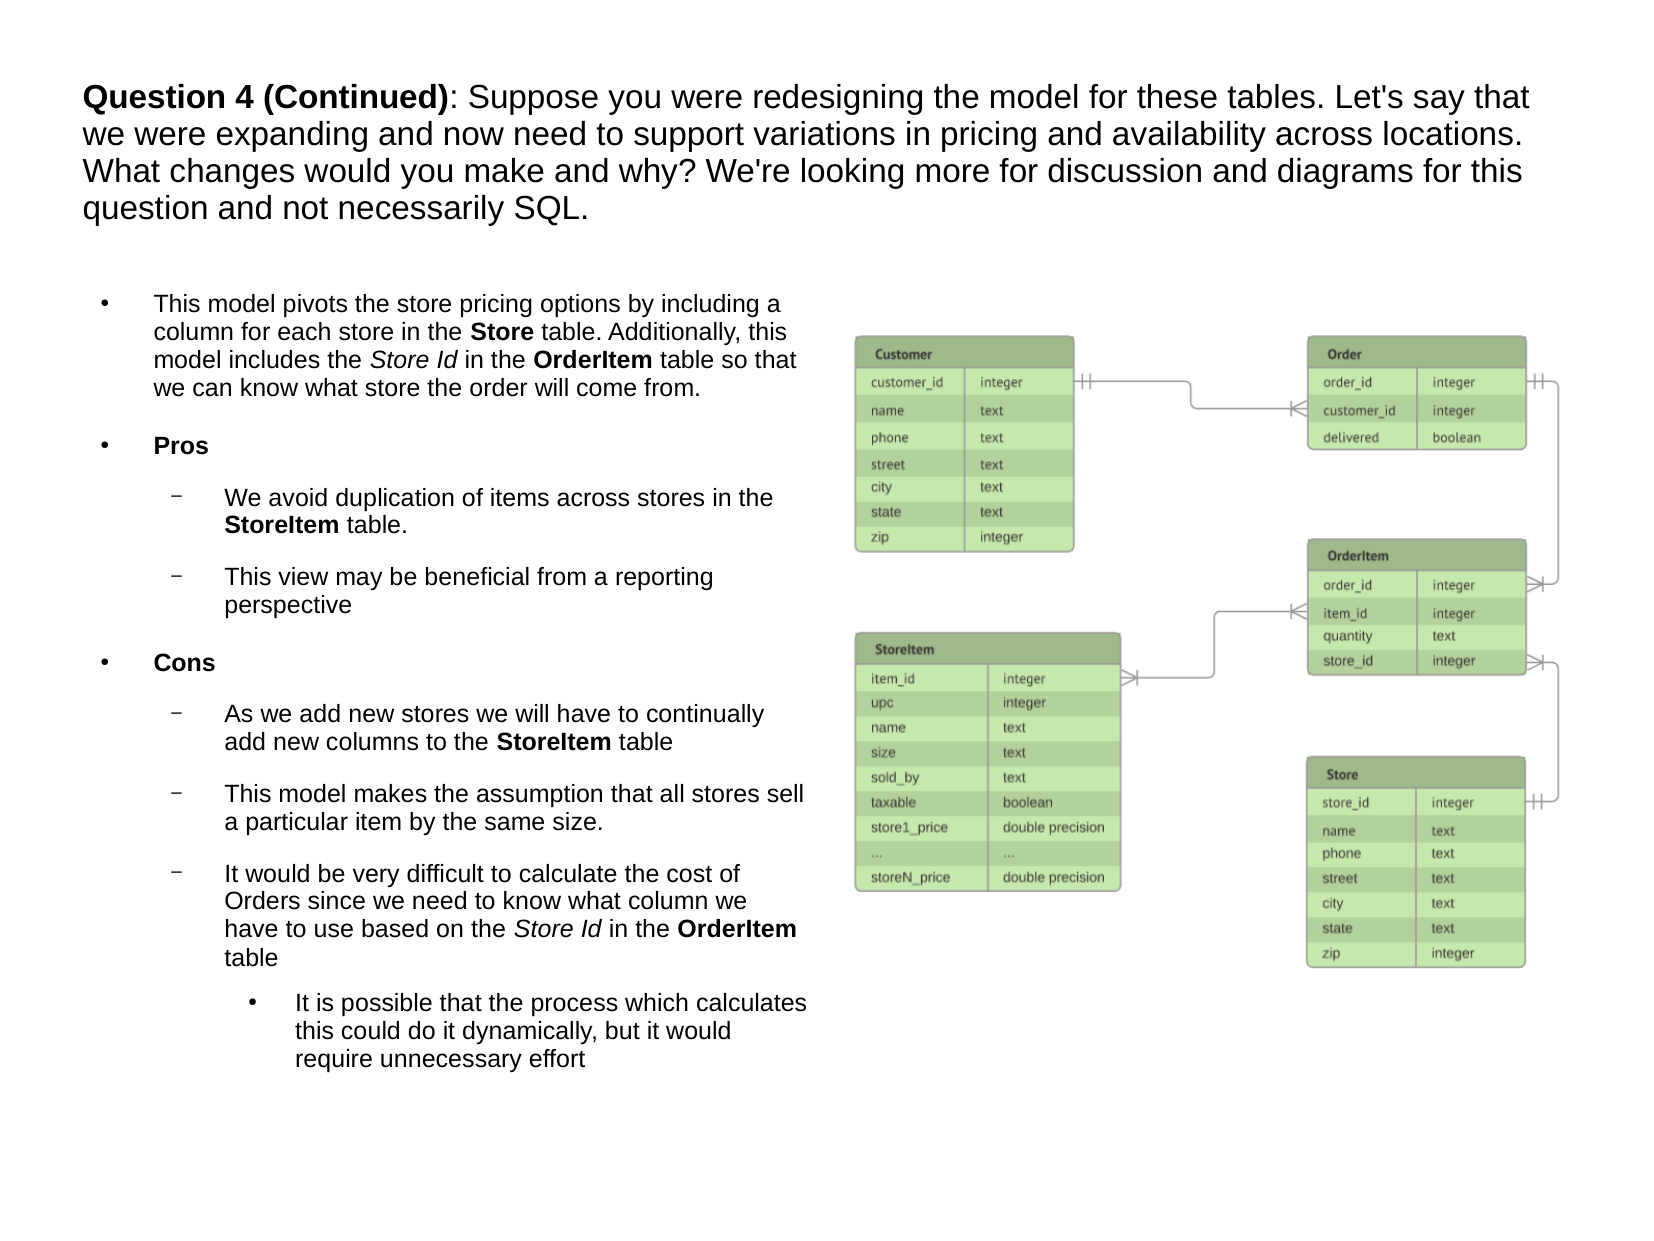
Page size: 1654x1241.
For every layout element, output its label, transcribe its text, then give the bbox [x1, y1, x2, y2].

title Question 4 (Continued): Suppose you were redesigning the model for these tables. Let's say that we were expanding and now need to support variations in pricing and availability across locations. What changes would you make and why? We're looking more for discussion and diagrams for this question and not necessarily SQL. [82, 49, 1571, 257]
picture [845, 327, 1572, 972]
list This model pivots the store pricing options by including a column for each store in the Store table. Additionally, this model includes the Store Id in the OrderItem table so that we can know what store the order will come from. Pros We avoid duplication of items across stores in the StoreItem table. This view may be beneficial from a reporting perspective Cons As we add new stores we will have to continually add new columns to the StoreItem table This model makes the assumption that all stores sell a particular item by the same size. It would be very difficult to calculate the cost of Orders since we need to know what column we have to use based on the Store Id in the OrderItem table It is possible that the process which calculates this could do it dynamically, but it would require unnecessary effort [82, 290, 809, 1141]
